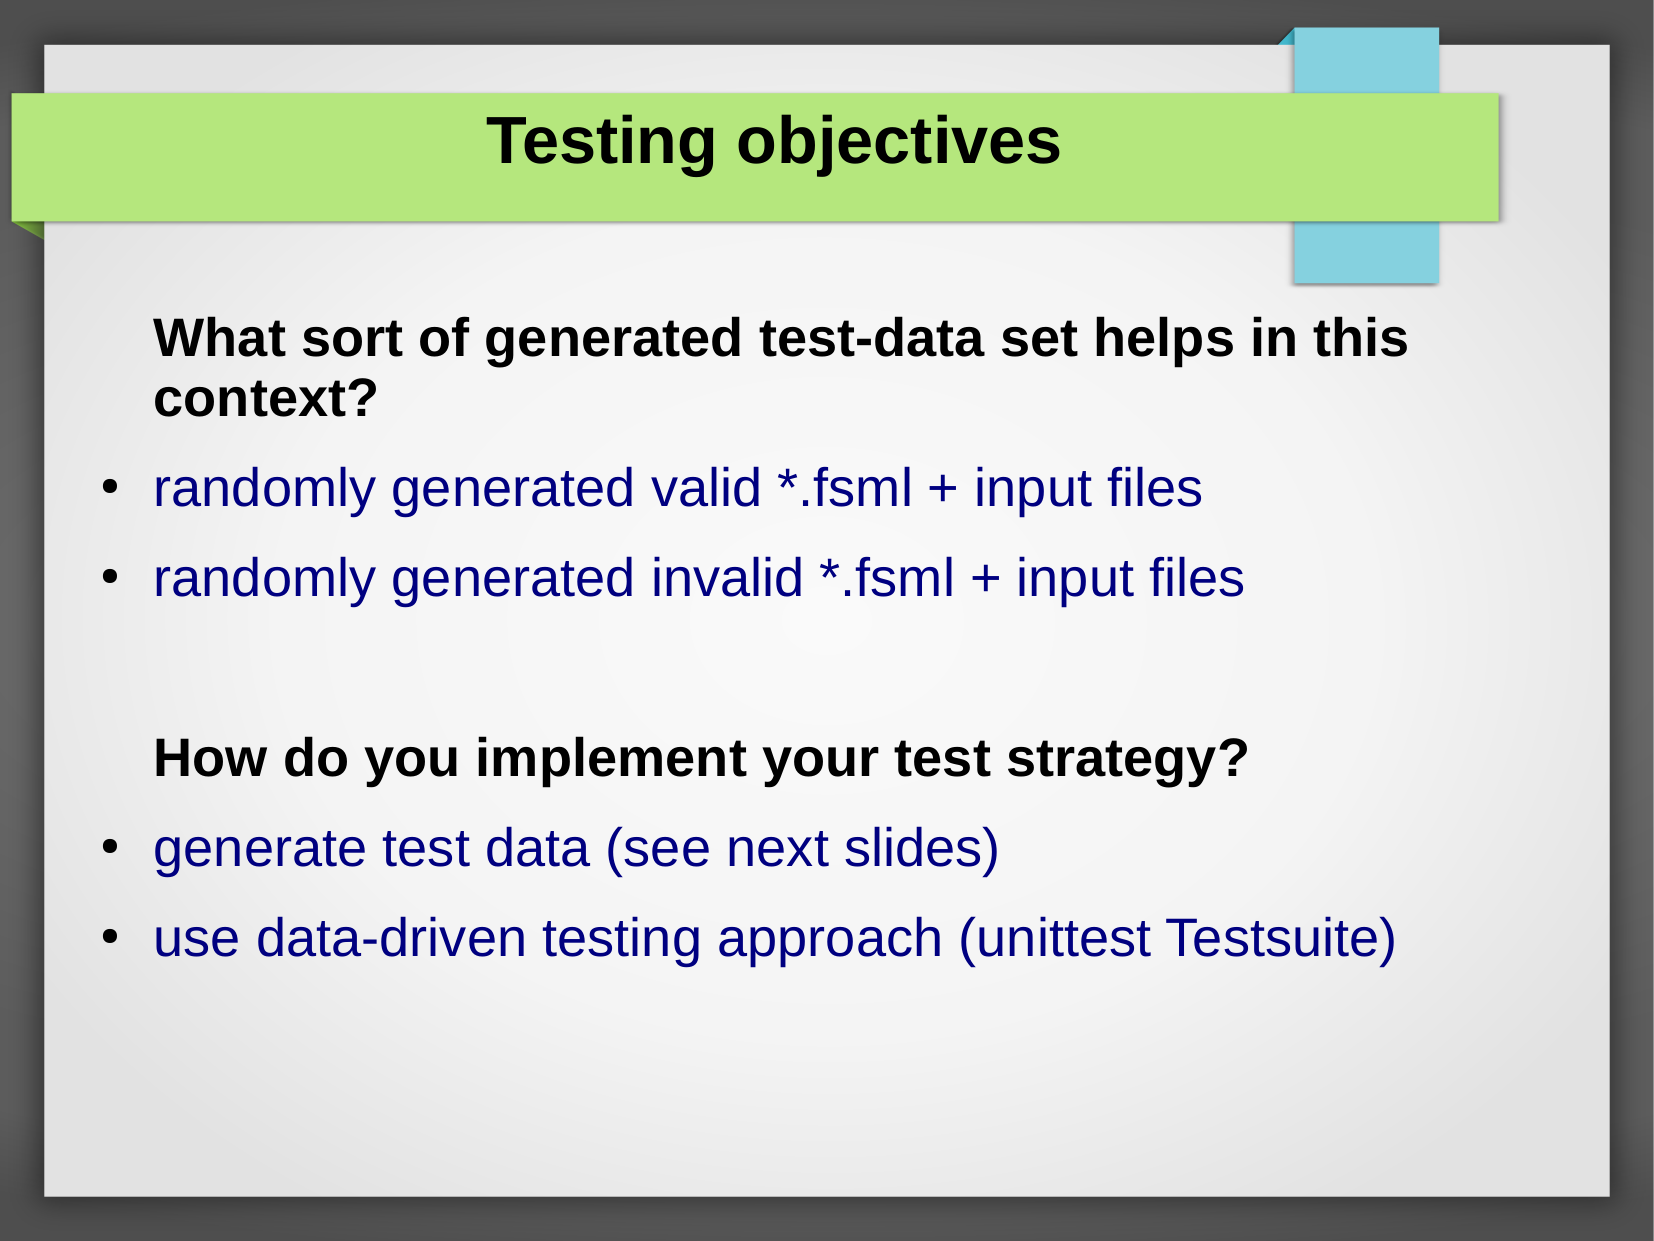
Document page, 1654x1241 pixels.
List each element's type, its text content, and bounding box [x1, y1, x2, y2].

text_box Testing objectives [448, 103, 1101, 179]
picture [0, 0, 1654, 1241]
list What sort of generated test-data set helps in this context? randomly generated valid *.fsml + input files randomly generated invalid *.fsml + input files How do you implement your test strategy? generate test data (see next slides) use data-driven testing approach (unittest Testsuite) [82, 307, 1536, 1027]
